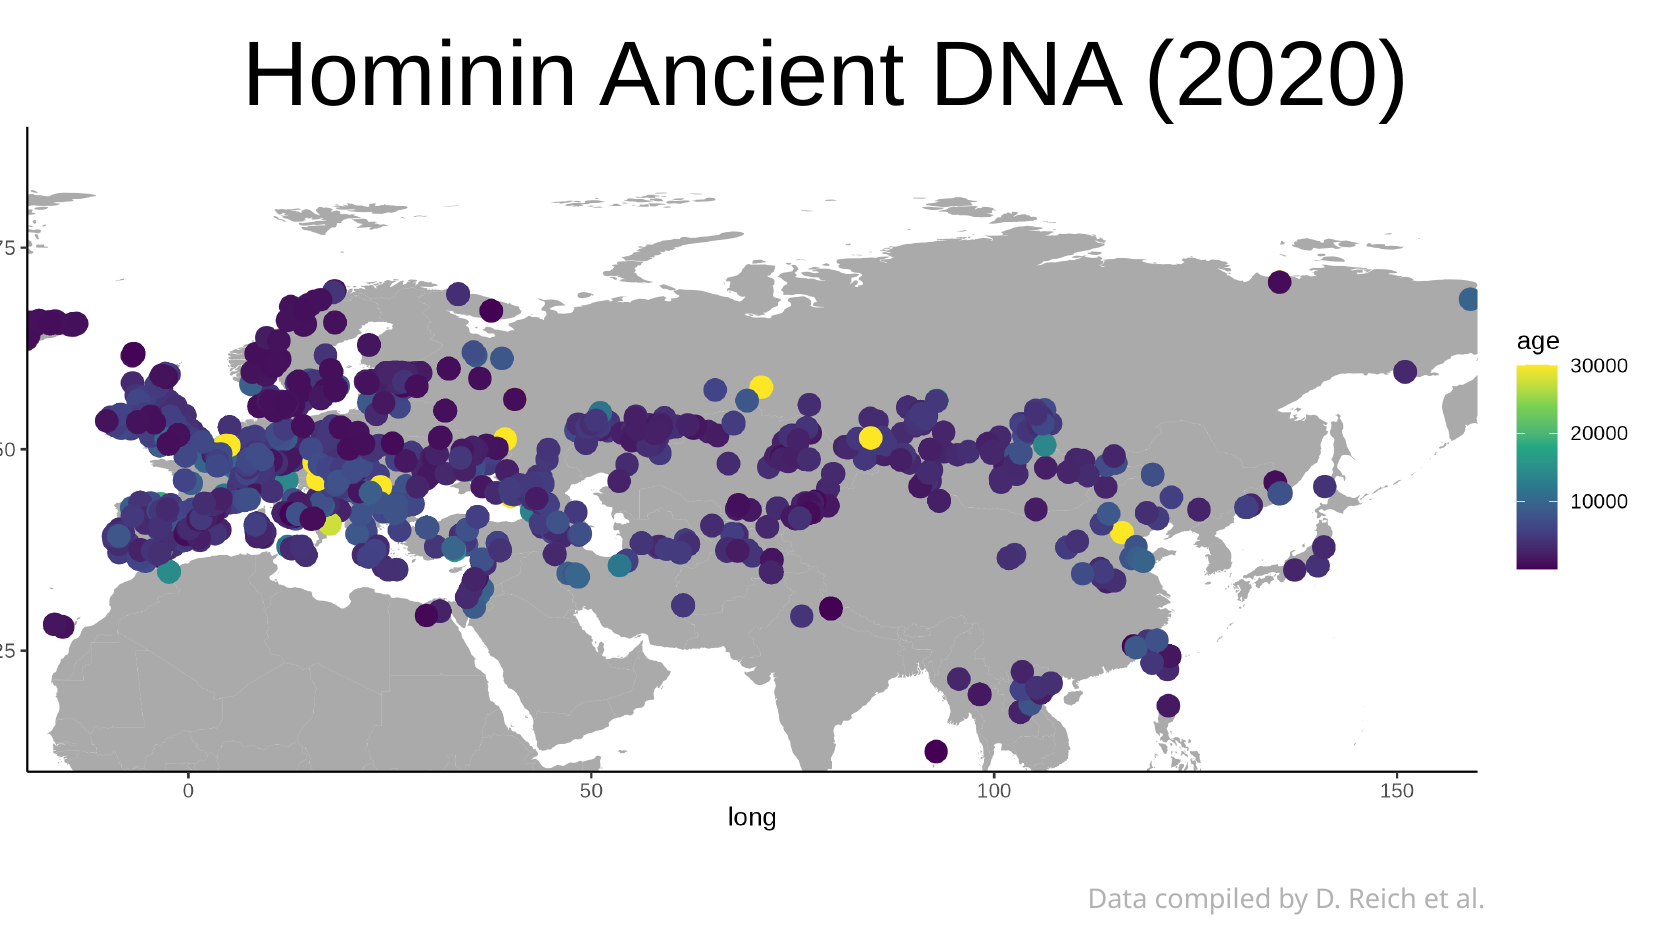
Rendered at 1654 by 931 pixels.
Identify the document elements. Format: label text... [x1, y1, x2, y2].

title Hominin Ancient DNA (2020) [0, 0, 1654, 152]
picture [0, 152, 1654, 931]
text_box Data compiled by D. Reich et al. [1072, 872, 1635, 930]
